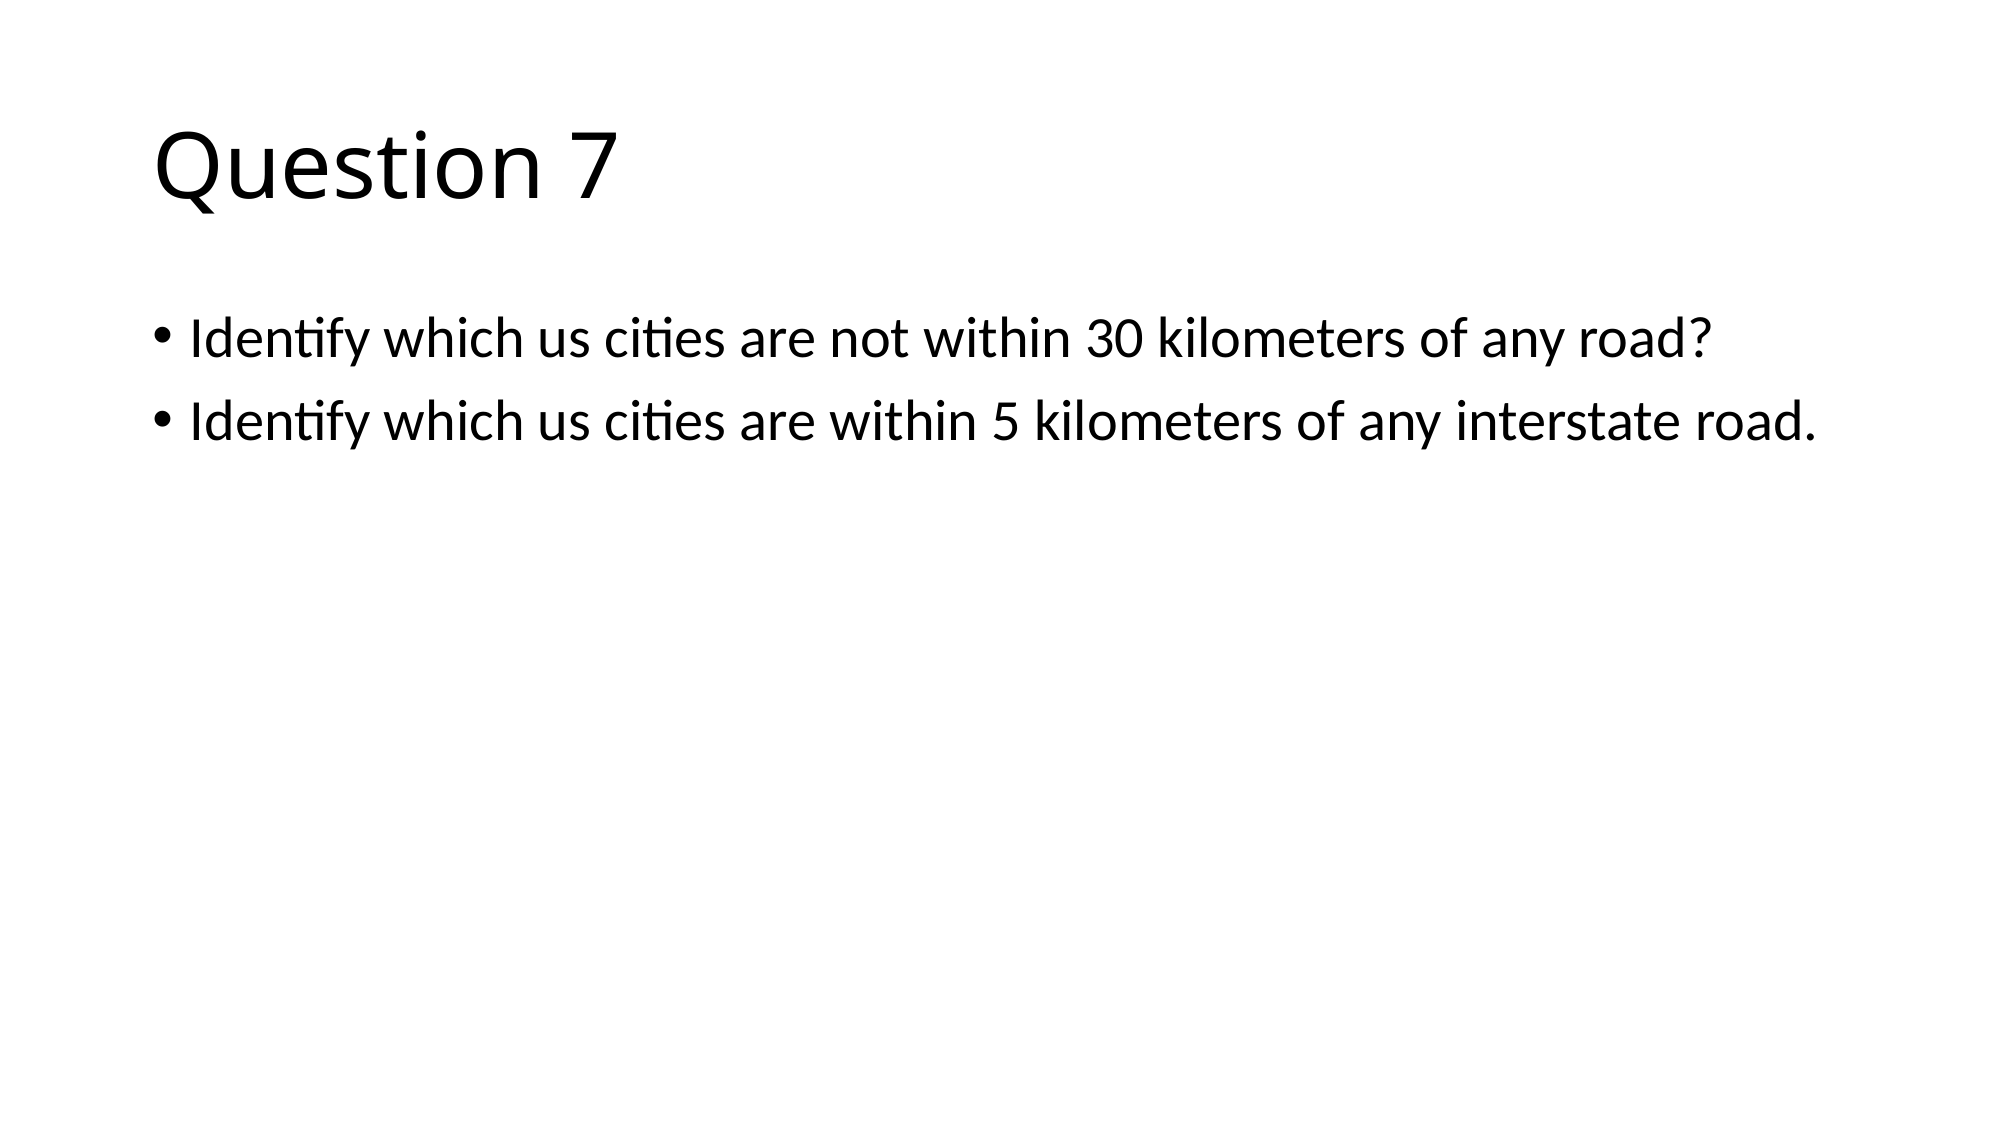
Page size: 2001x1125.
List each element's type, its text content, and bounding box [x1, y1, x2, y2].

title Question 7 [137, 59, 1863, 278]
list Identify which us cities are not within 30 kilometers of any road? Identify which us cities are within 5 kilometers of any interstate road. [137, 299, 1863, 1014]
